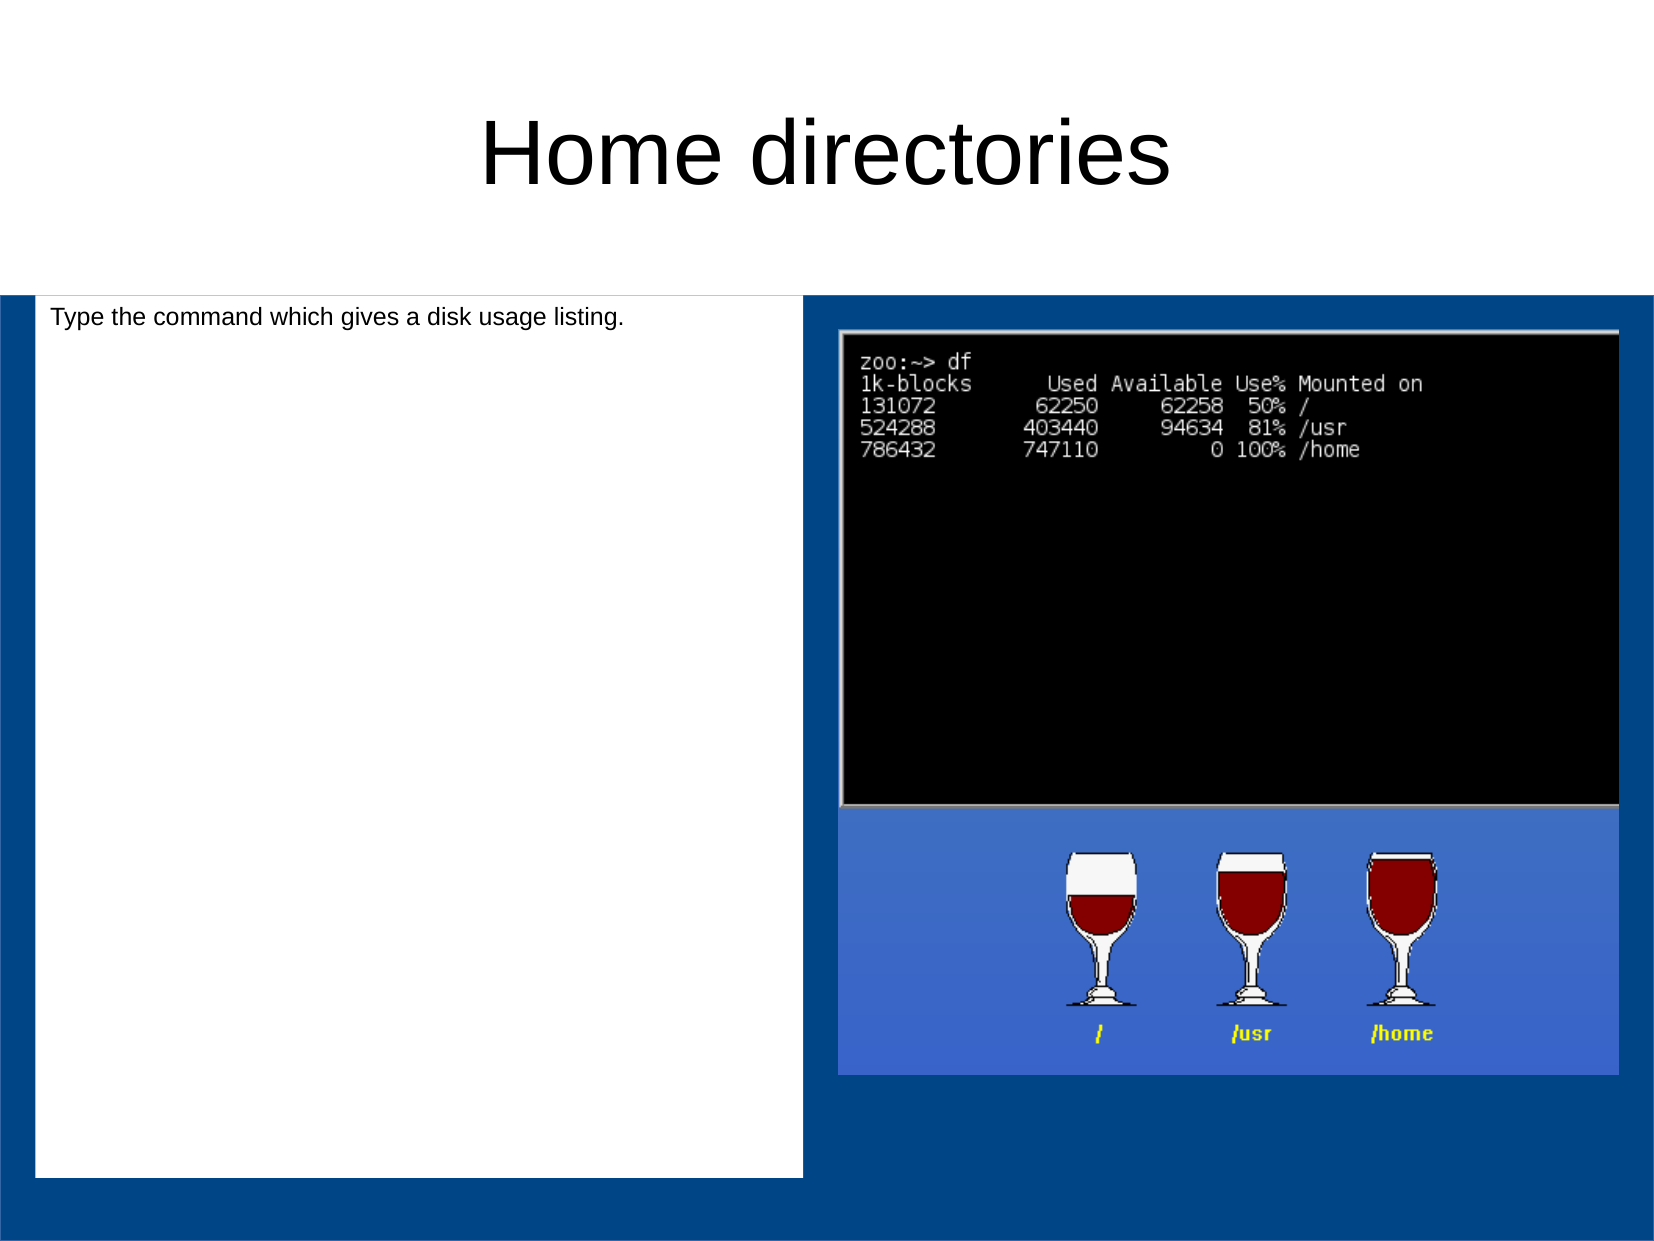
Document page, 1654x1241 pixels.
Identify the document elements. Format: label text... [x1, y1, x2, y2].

picture [838, 329, 1619, 1075]
text_box [0, 295, 1654, 1241]
title Home directories [82, 49, 1571, 257]
text_box Type the command which gives a disk usage listing. [35, 295, 804, 1178]
